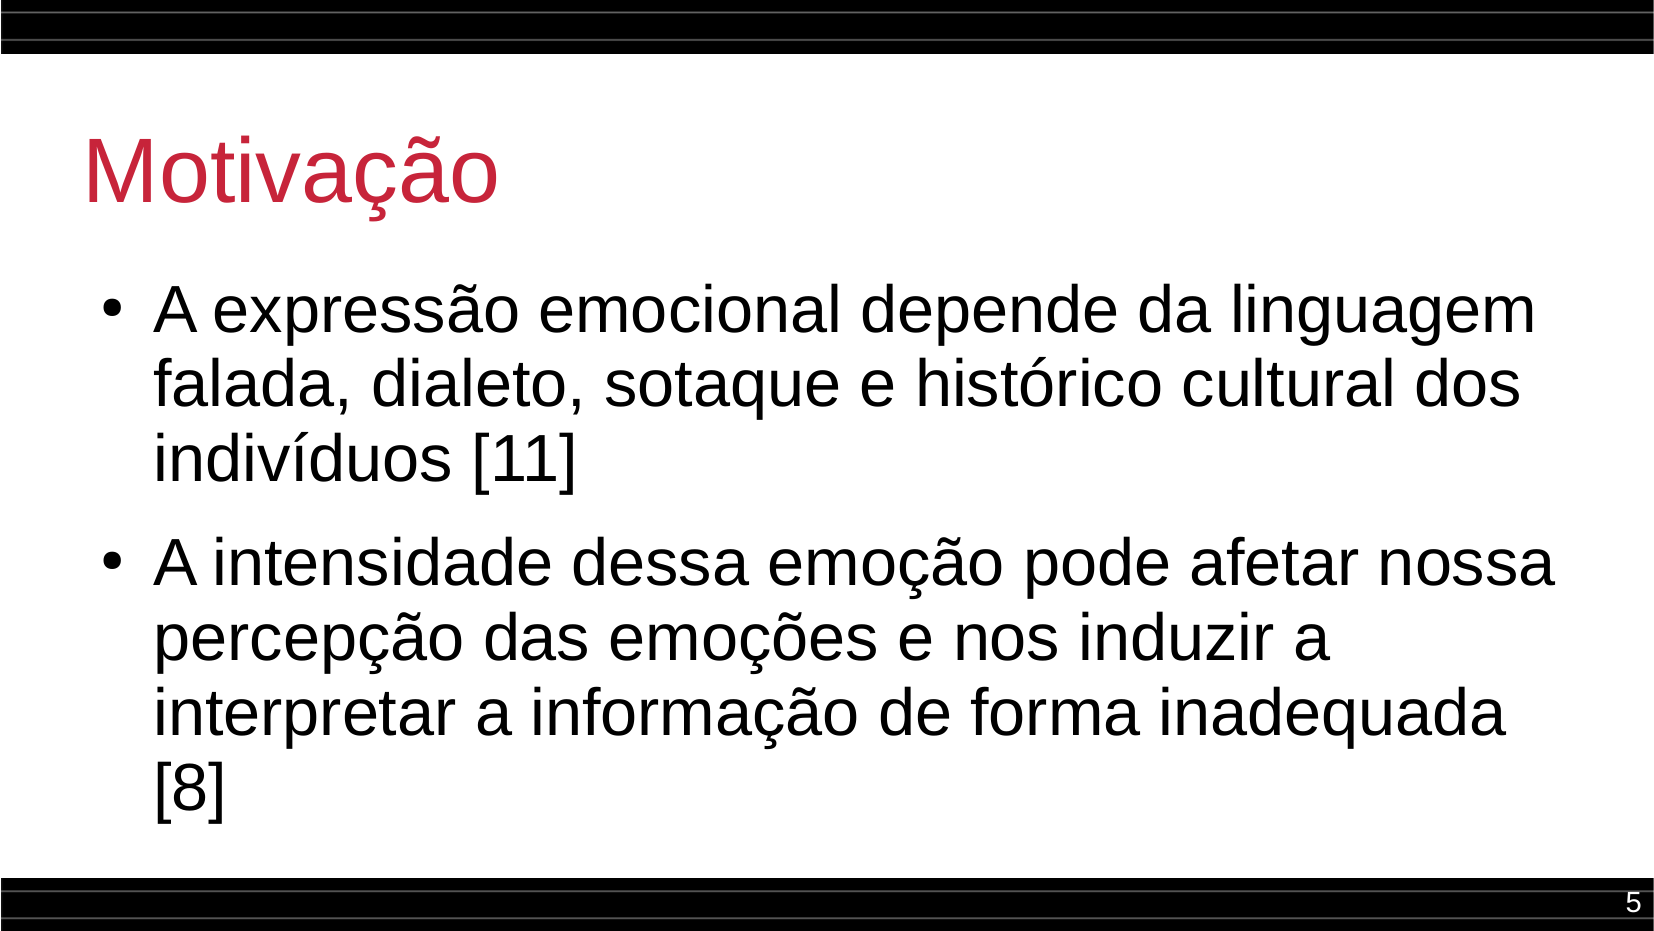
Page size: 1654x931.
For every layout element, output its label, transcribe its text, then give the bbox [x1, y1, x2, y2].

picture [1, 0, 1654, 54]
title Motivação [82, 92, 1571, 249]
picture [1, 878, 1654, 931]
list A expressão emocional depende da linguagem falada, dialeto, sotaque e histórico cultural dos indivíduos [11] A intensidade dessa emoção pode afetar nossa percepção das emoções e nos induzir a interpretar a informação de forma inadequada [8] [82, 271, 1571, 851]
